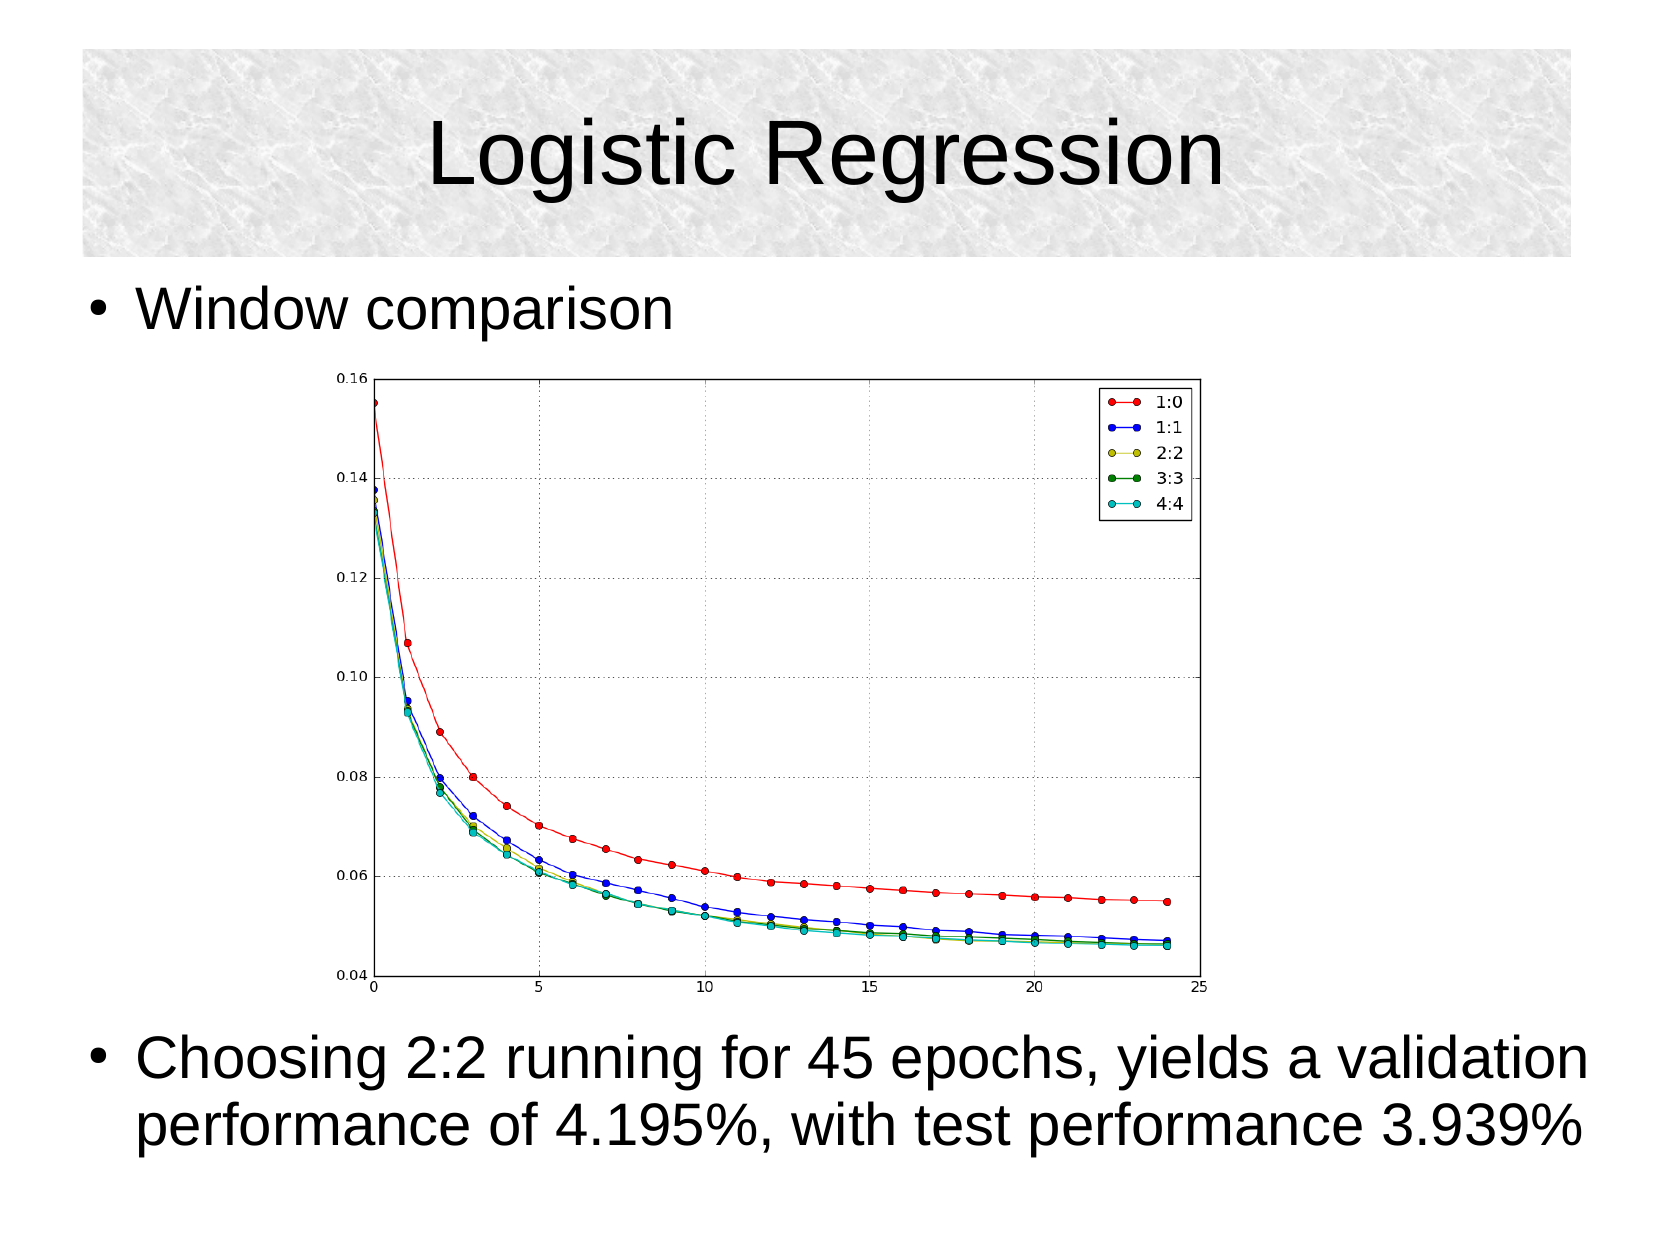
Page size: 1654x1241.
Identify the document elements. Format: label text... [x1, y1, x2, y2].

list Window comparison Choosing 2:2 running for 45 epochs, yields a validation performance of 4.195%, with test performance 3.939% [71, 275, 1606, 1216]
title Logistic Regression [82, 49, 1571, 257]
